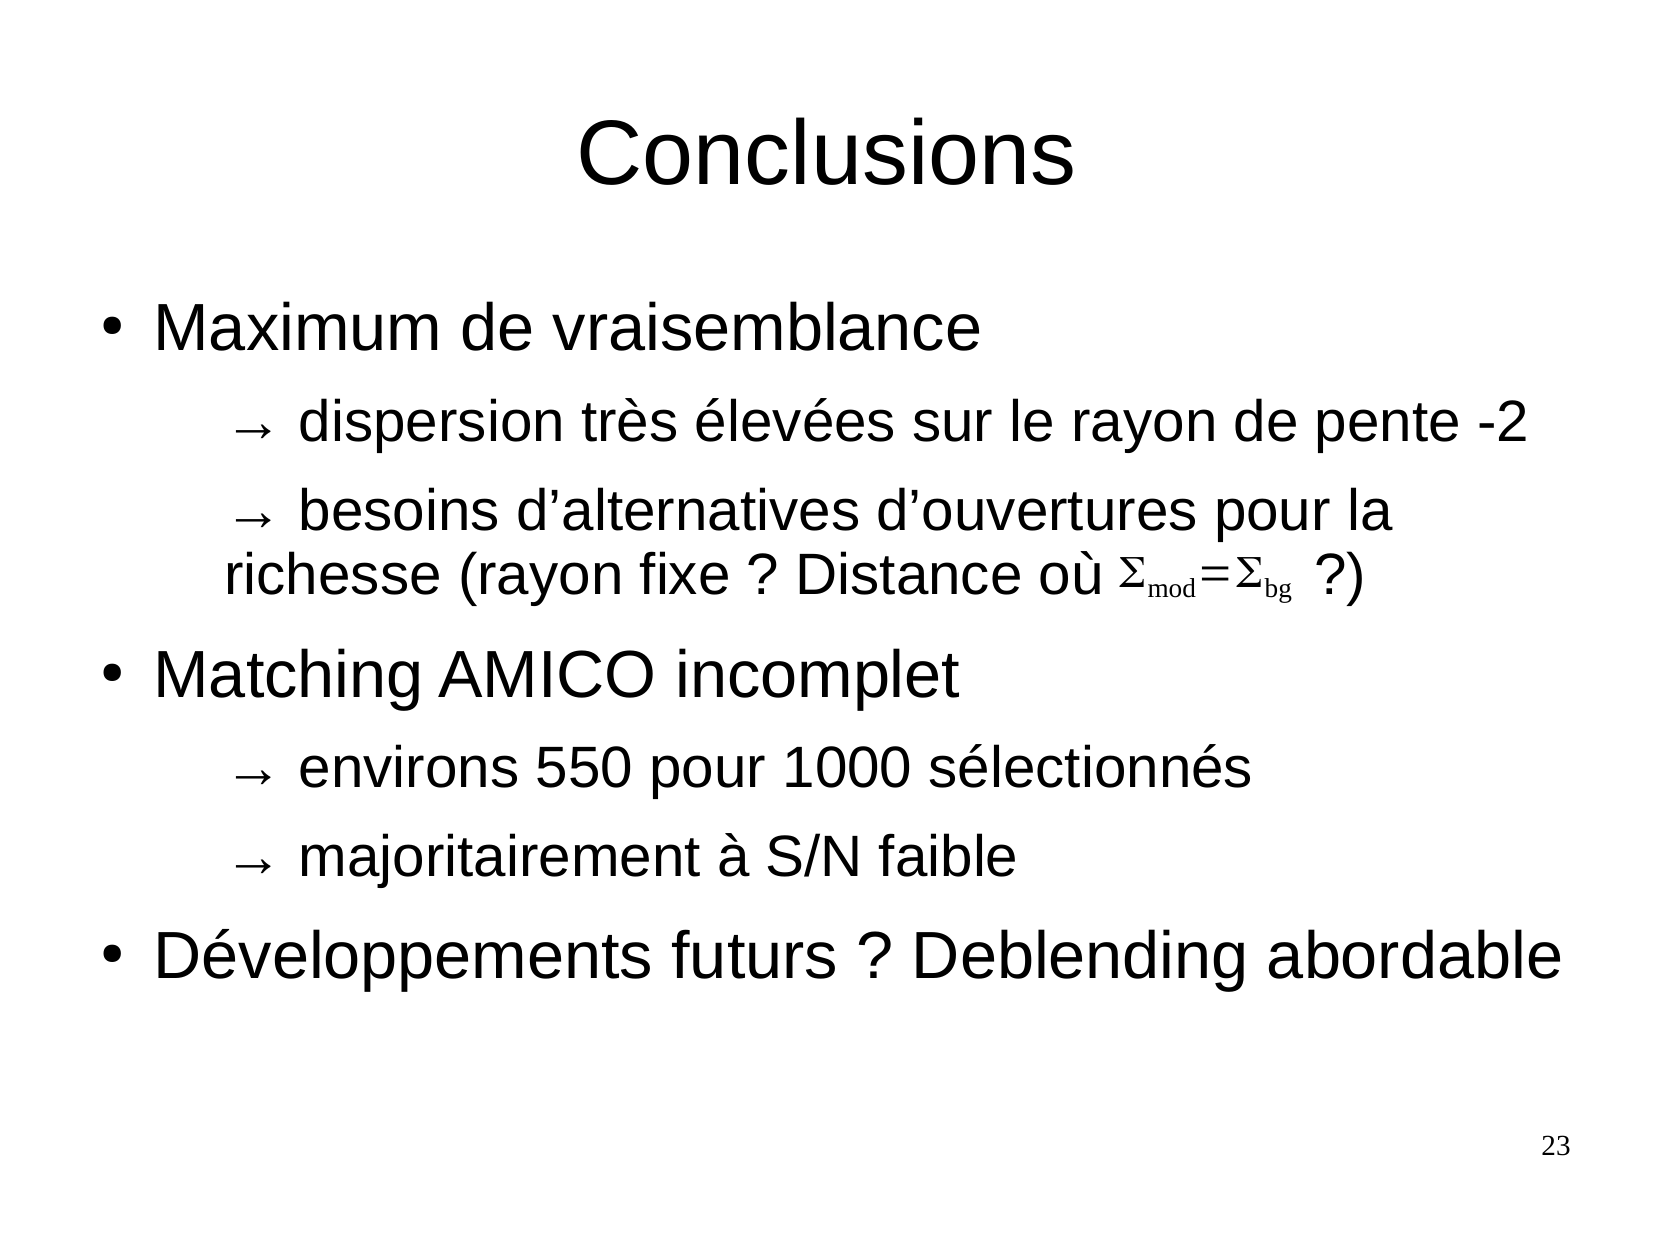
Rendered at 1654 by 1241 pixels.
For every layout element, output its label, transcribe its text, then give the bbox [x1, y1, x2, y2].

chart [1111, 555, 1300, 604]
list Maximum de vraisemblance → dispersion très élevées sur le rayon de pente -2 → besoins d’alternatives d’ouvertures pour la richesse (rayon fixe ? Distance où ?) Matching AMICO incomplet → environs 550 pour 1000 sélectionnés → majoritairement à S/N faible Développements futurs ? Deblending abordable [82, 290, 1571, 1010]
title Conclusions [82, 49, 1571, 257]
